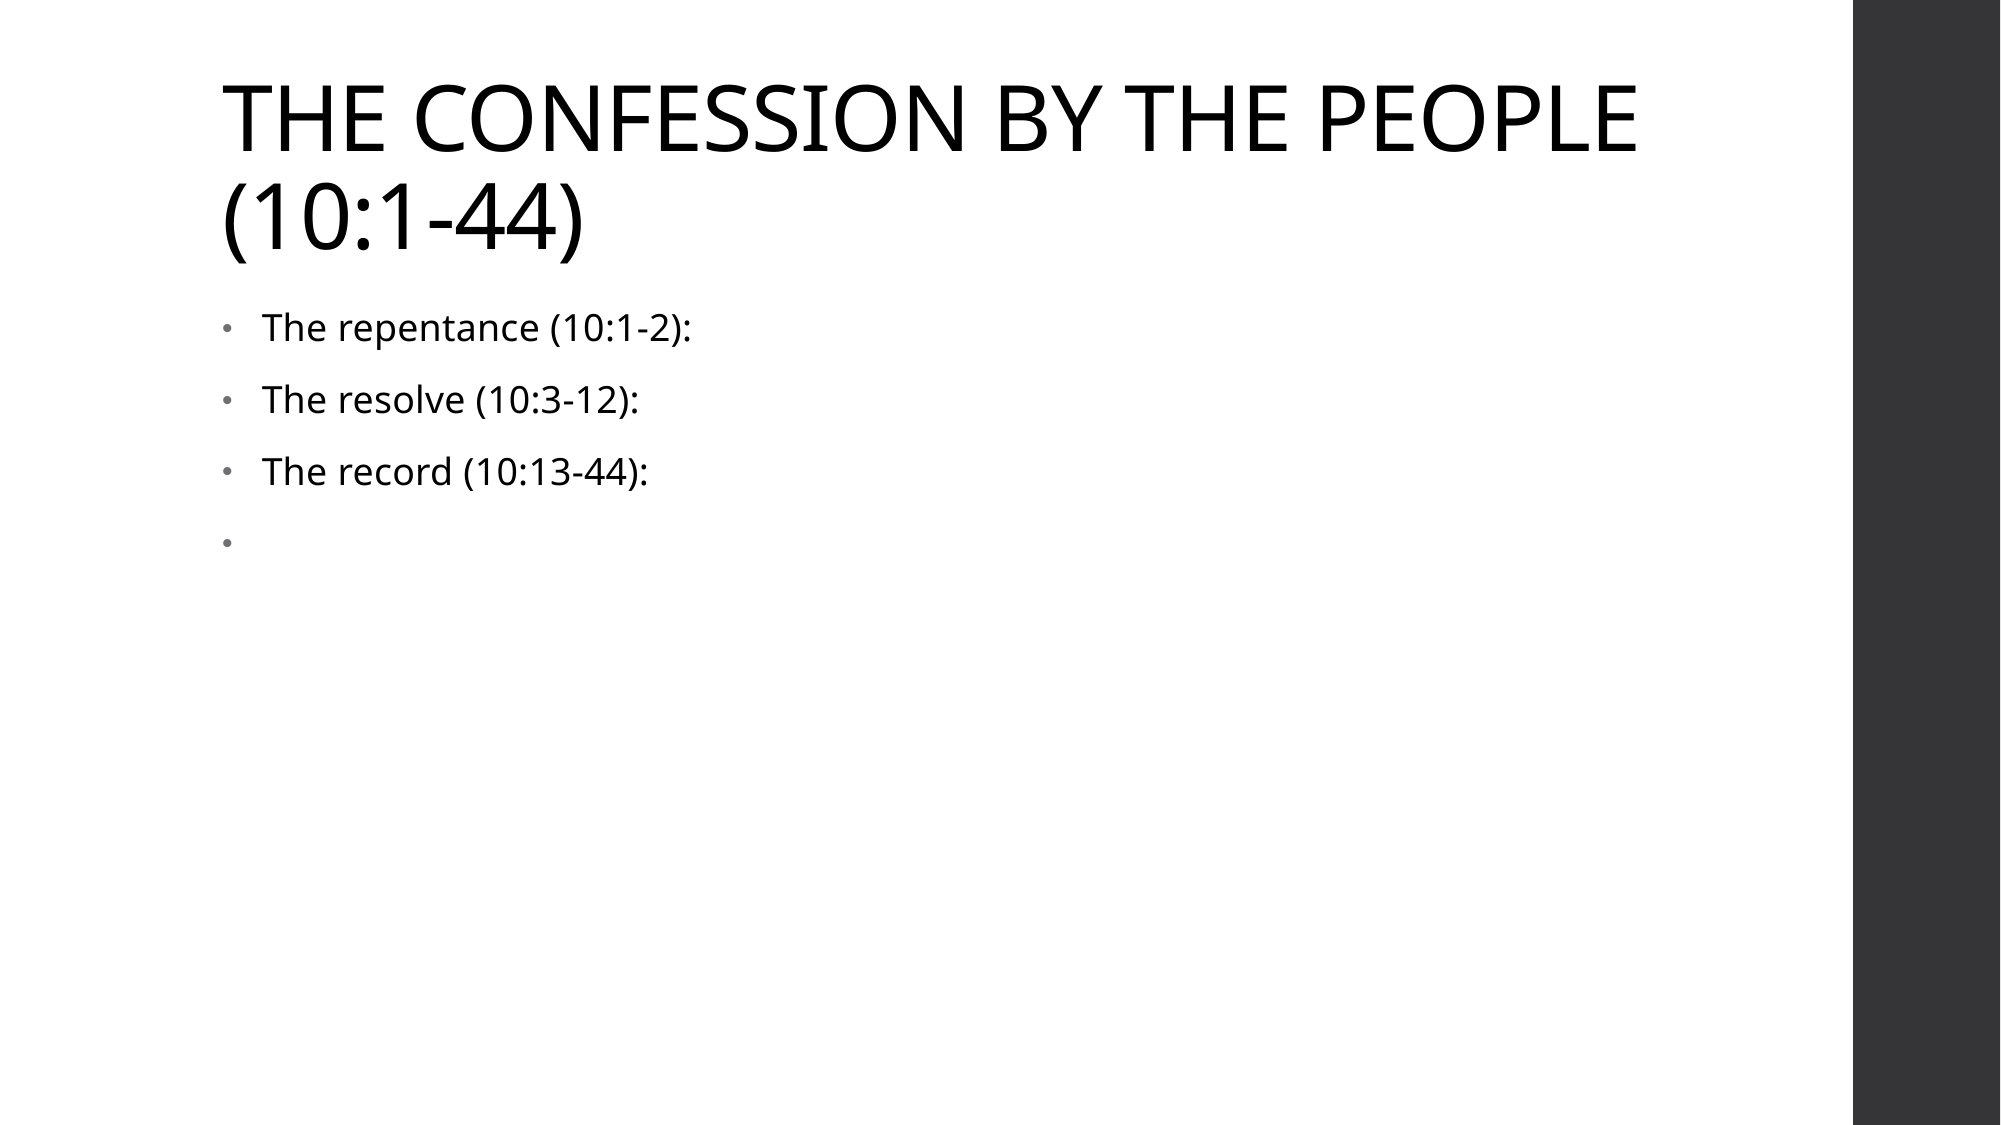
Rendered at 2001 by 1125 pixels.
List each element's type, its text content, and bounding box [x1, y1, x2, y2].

title THE CONFESSION BY THE PEOPLE (10:1-44) [206, 60, 1797, 278]
list The repentance (10:1-2): The resolve (10:3-12): The record (10:13-44): [206, 299, 1617, 1014]
